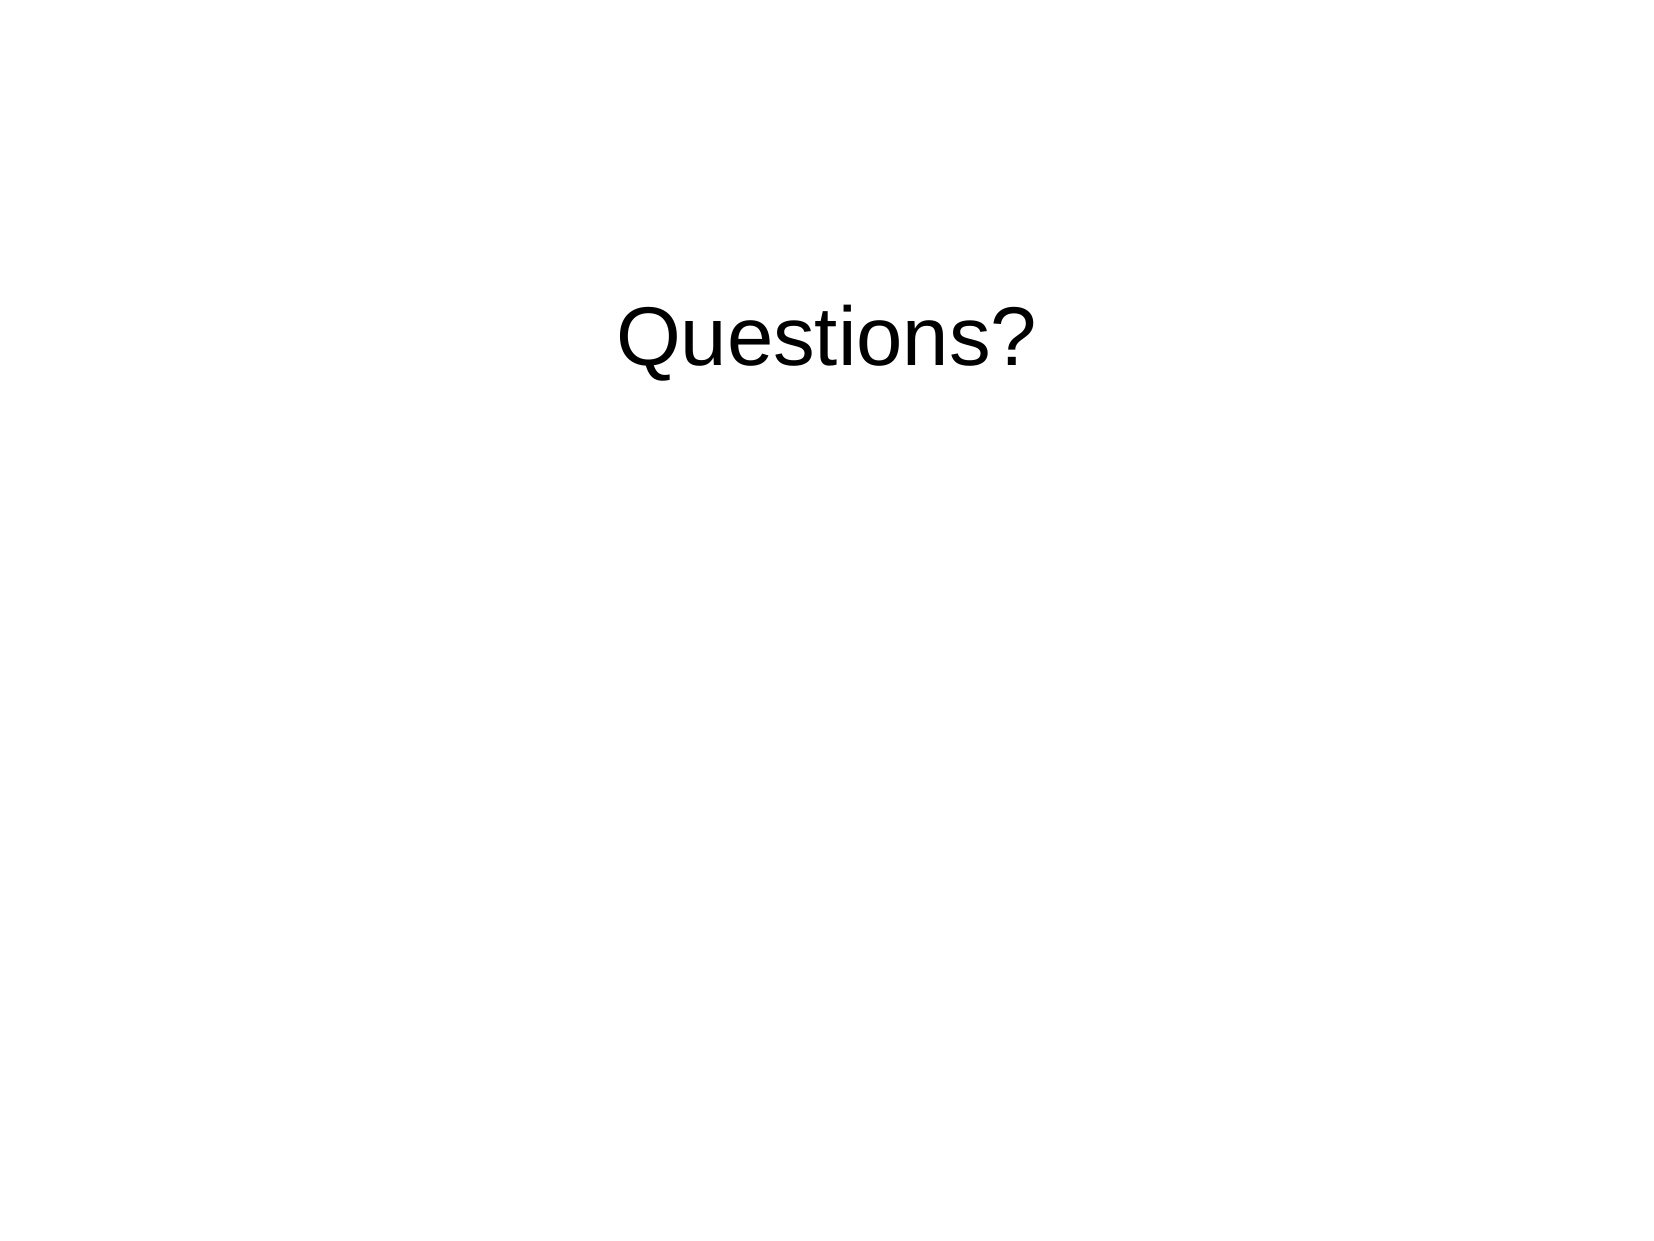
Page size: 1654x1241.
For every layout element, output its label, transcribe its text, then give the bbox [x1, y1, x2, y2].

list Questions? [82, 290, 1571, 1010]
